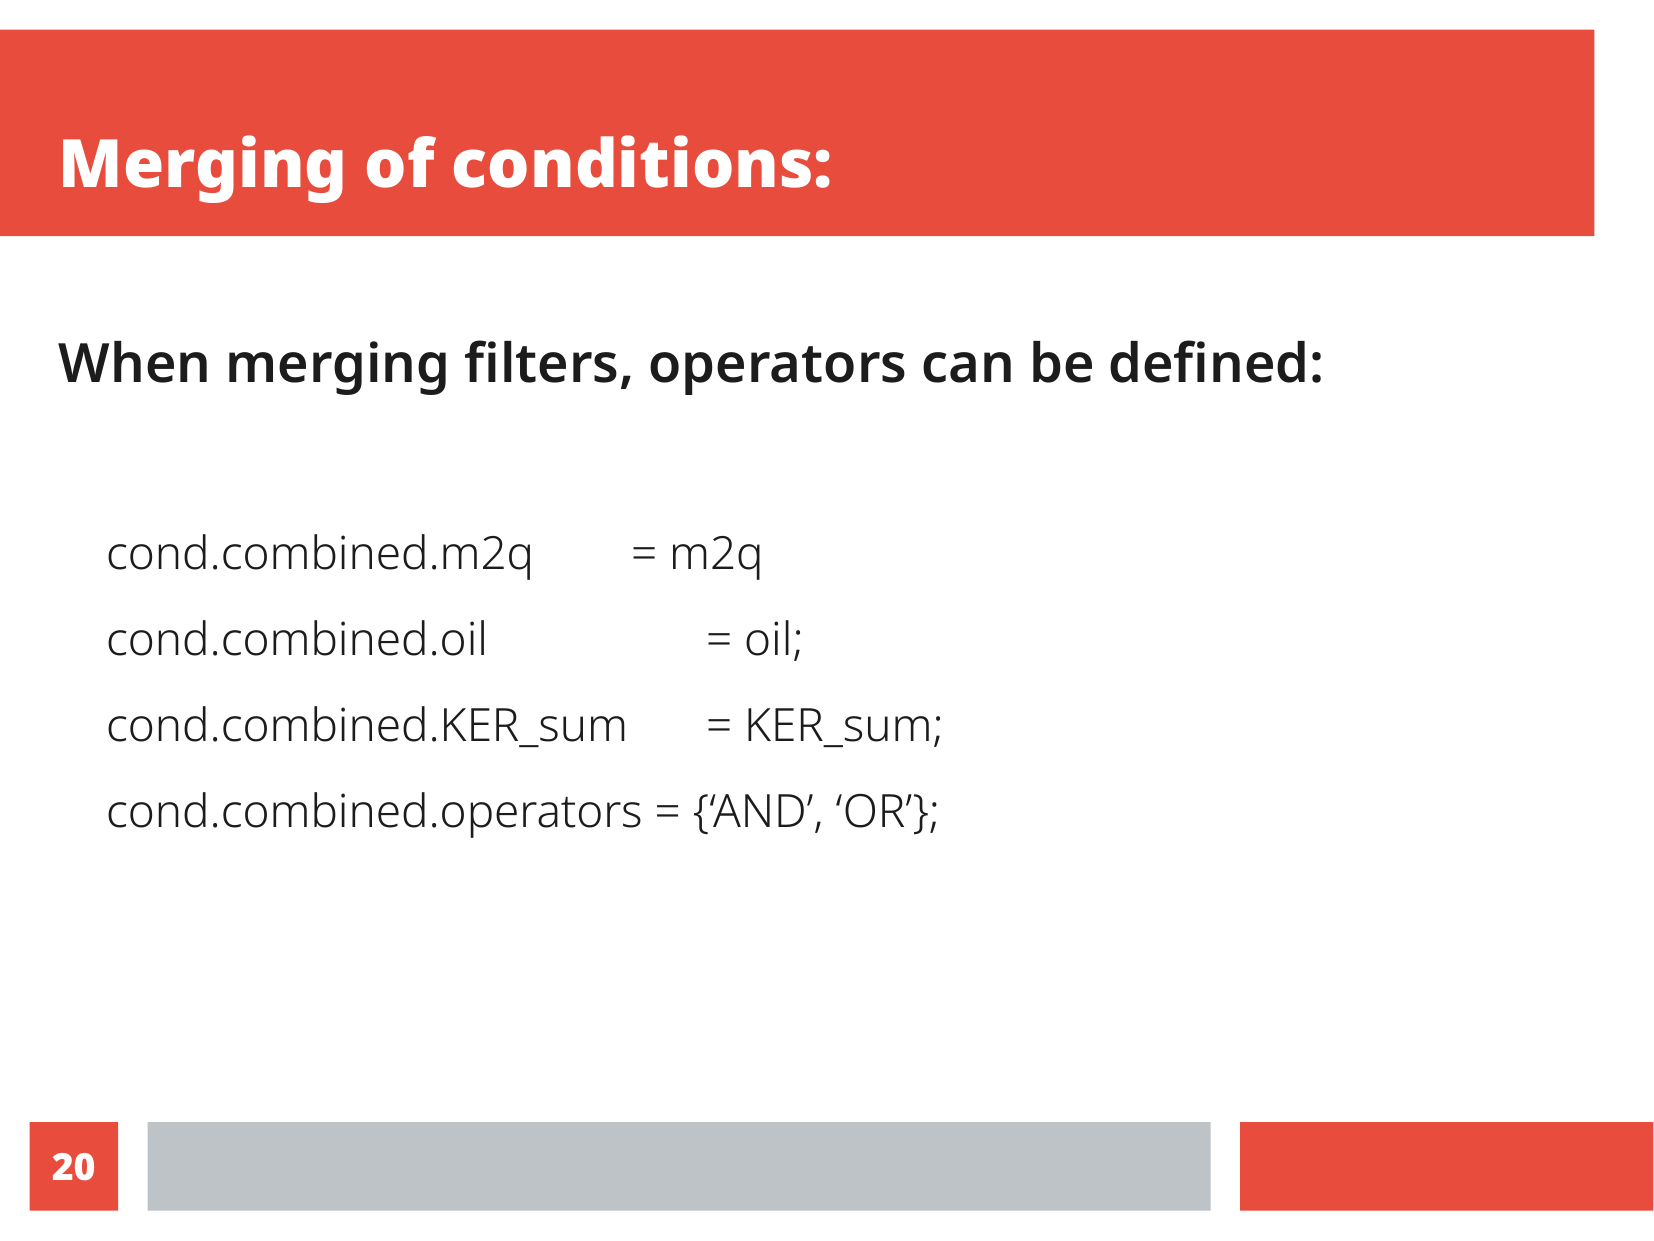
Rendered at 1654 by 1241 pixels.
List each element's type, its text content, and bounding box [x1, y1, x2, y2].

list When merging filters, operators can be defined: cond.combined.m2q = m2q cond.combined.oil = oil; cond.combined.KER_sum = KER_sum; cond.combined.operators = {‘AND’, ‘OR’}; [59, 324, 1565, 1093]
title Merging of conditions: [59, 59, 1595, 207]
